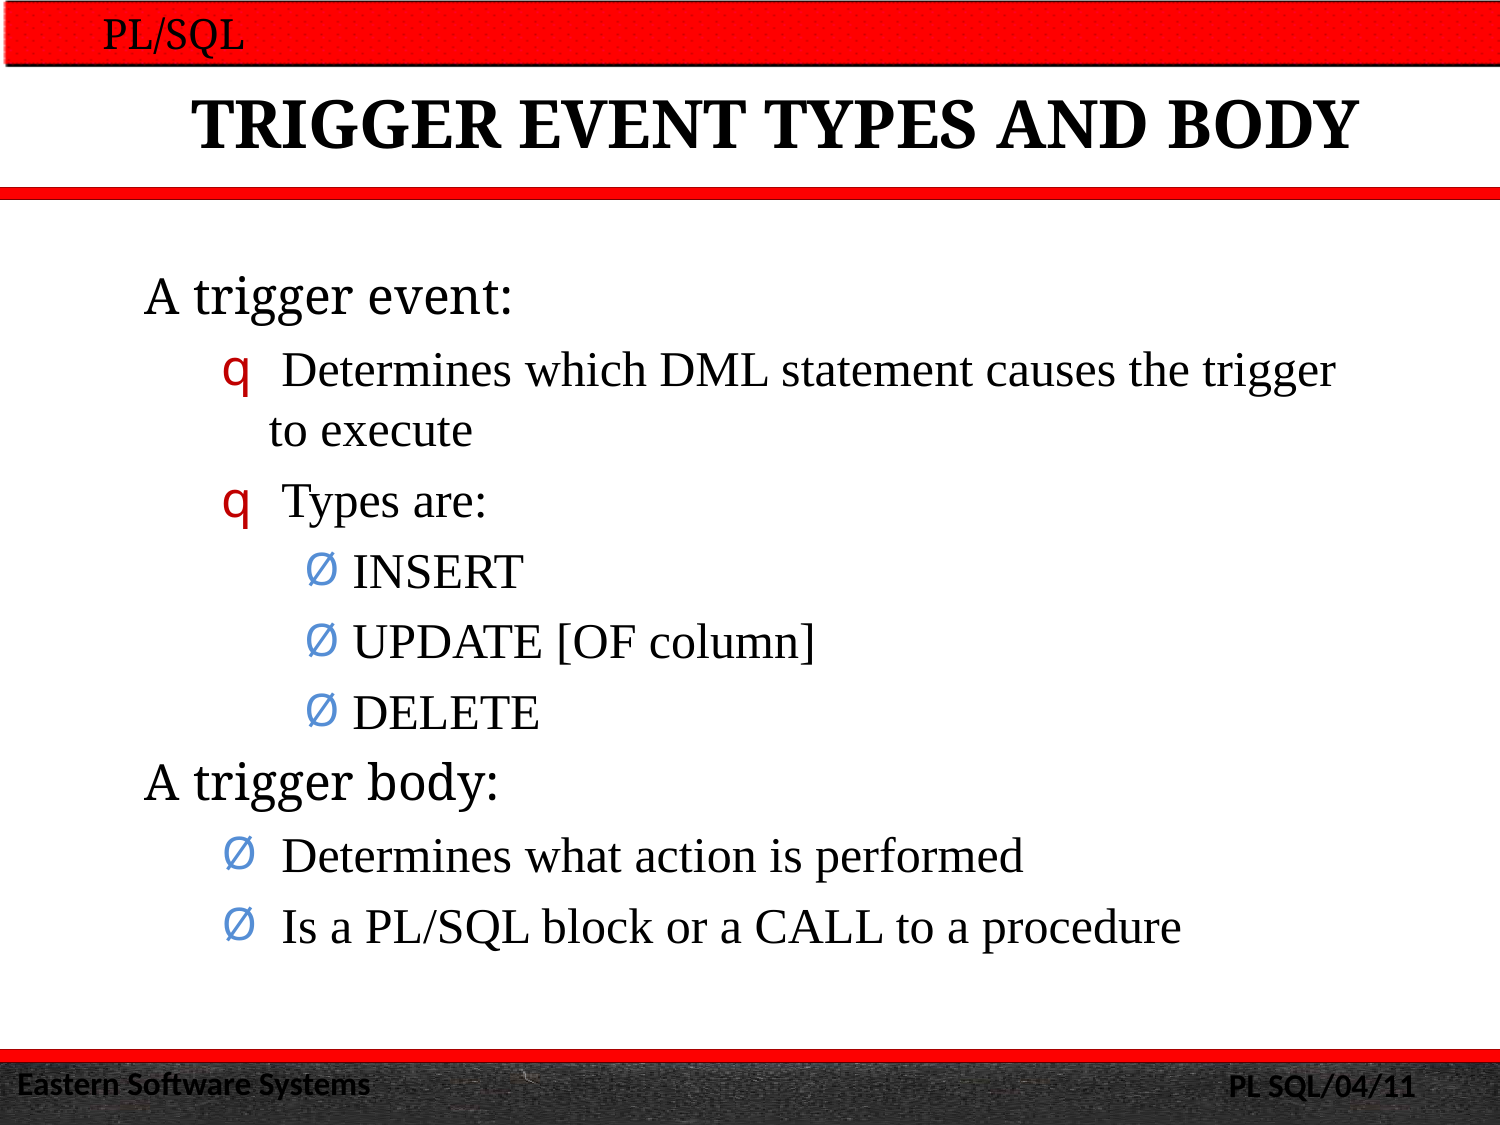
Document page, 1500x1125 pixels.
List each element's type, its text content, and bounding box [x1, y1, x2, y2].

text_box PL SQL/04/11 [373, 1056, 1500, 1125]
text_box Eastern Software Systems [2, 1054, 394, 1110]
text_box A trigger event: Determines which DML statement causes the trigger to execute Types are: INSERT UPDATE [OF column] DELETE A trigger body: Determines what action is performed Is a PL/SQL block or a CALL to a procedure [112, 257, 1400, 961]
picture [0, 0, 1500, 69]
text_box TRIGGER EVENT TYPES AND BODY [0, 74, 1500, 170]
picture [0, 1049, 1500, 1125]
text_box PL/SQL [87, 0, 288, 65]
picture [0, 187, 1500, 200]
